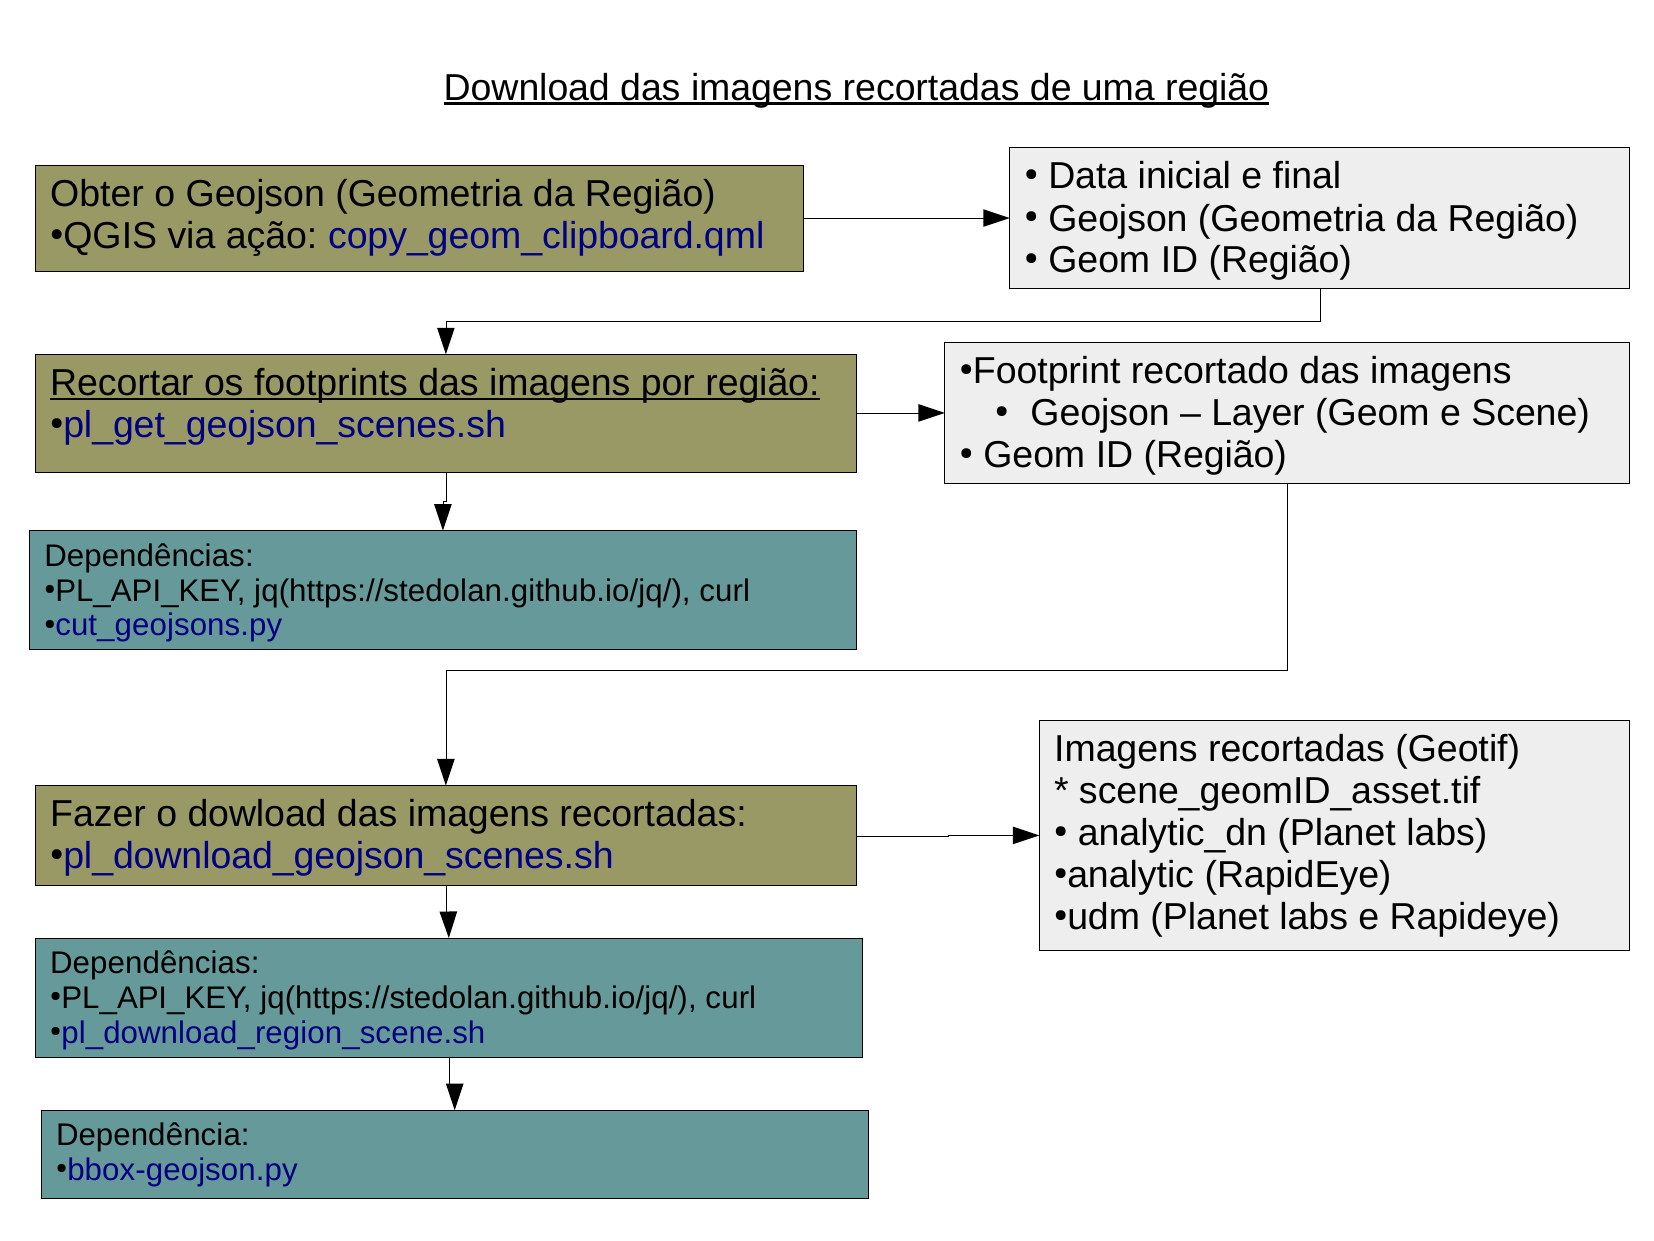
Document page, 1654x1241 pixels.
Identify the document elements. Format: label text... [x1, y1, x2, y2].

text_box Download das imagens recortadas de uma região [118, 59, 1595, 116]
text_box Fazer o dowload das imagens recortadas: pl_download_geojson_scenes.sh [35, 785, 857, 886]
text_box Dependências: PL_API_KEY, jq(https://stedolan.github.io/jq/), curl pl_download_region_scene.sh [35, 938, 863, 1058]
text_box Recortar os footprints das imagens por região: pl_get_geojson_scenes.sh [35, 354, 857, 473]
text_box Data inicial e final Geojson (Geometria da Região) Geom ID (Região) [1009, 147, 1630, 289]
text_box Dependências: PL_API_KEY, jq(https://stedolan.github.io/jq/), curl cut_geojsons.py [29, 530, 857, 650]
text_box Dependência: bbox-geojson.py [41, 1110, 869, 1199]
text_box Imagens recortadas (Geotif) * scene_geomID_asset.tif analytic_dn (Planet labs) analytic (RapidEye) udm (Planet labs e Rapideye) [1039, 720, 1630, 951]
text_box Obter o Geojson (Geometria da Região) QGIS via ação: copy_geom_clipboard.qml [35, 165, 804, 272]
text_box Footprint recortado das imagens Geojson – Layer (Geom e Scene) Geom ID (Região) [944, 342, 1630, 484]
